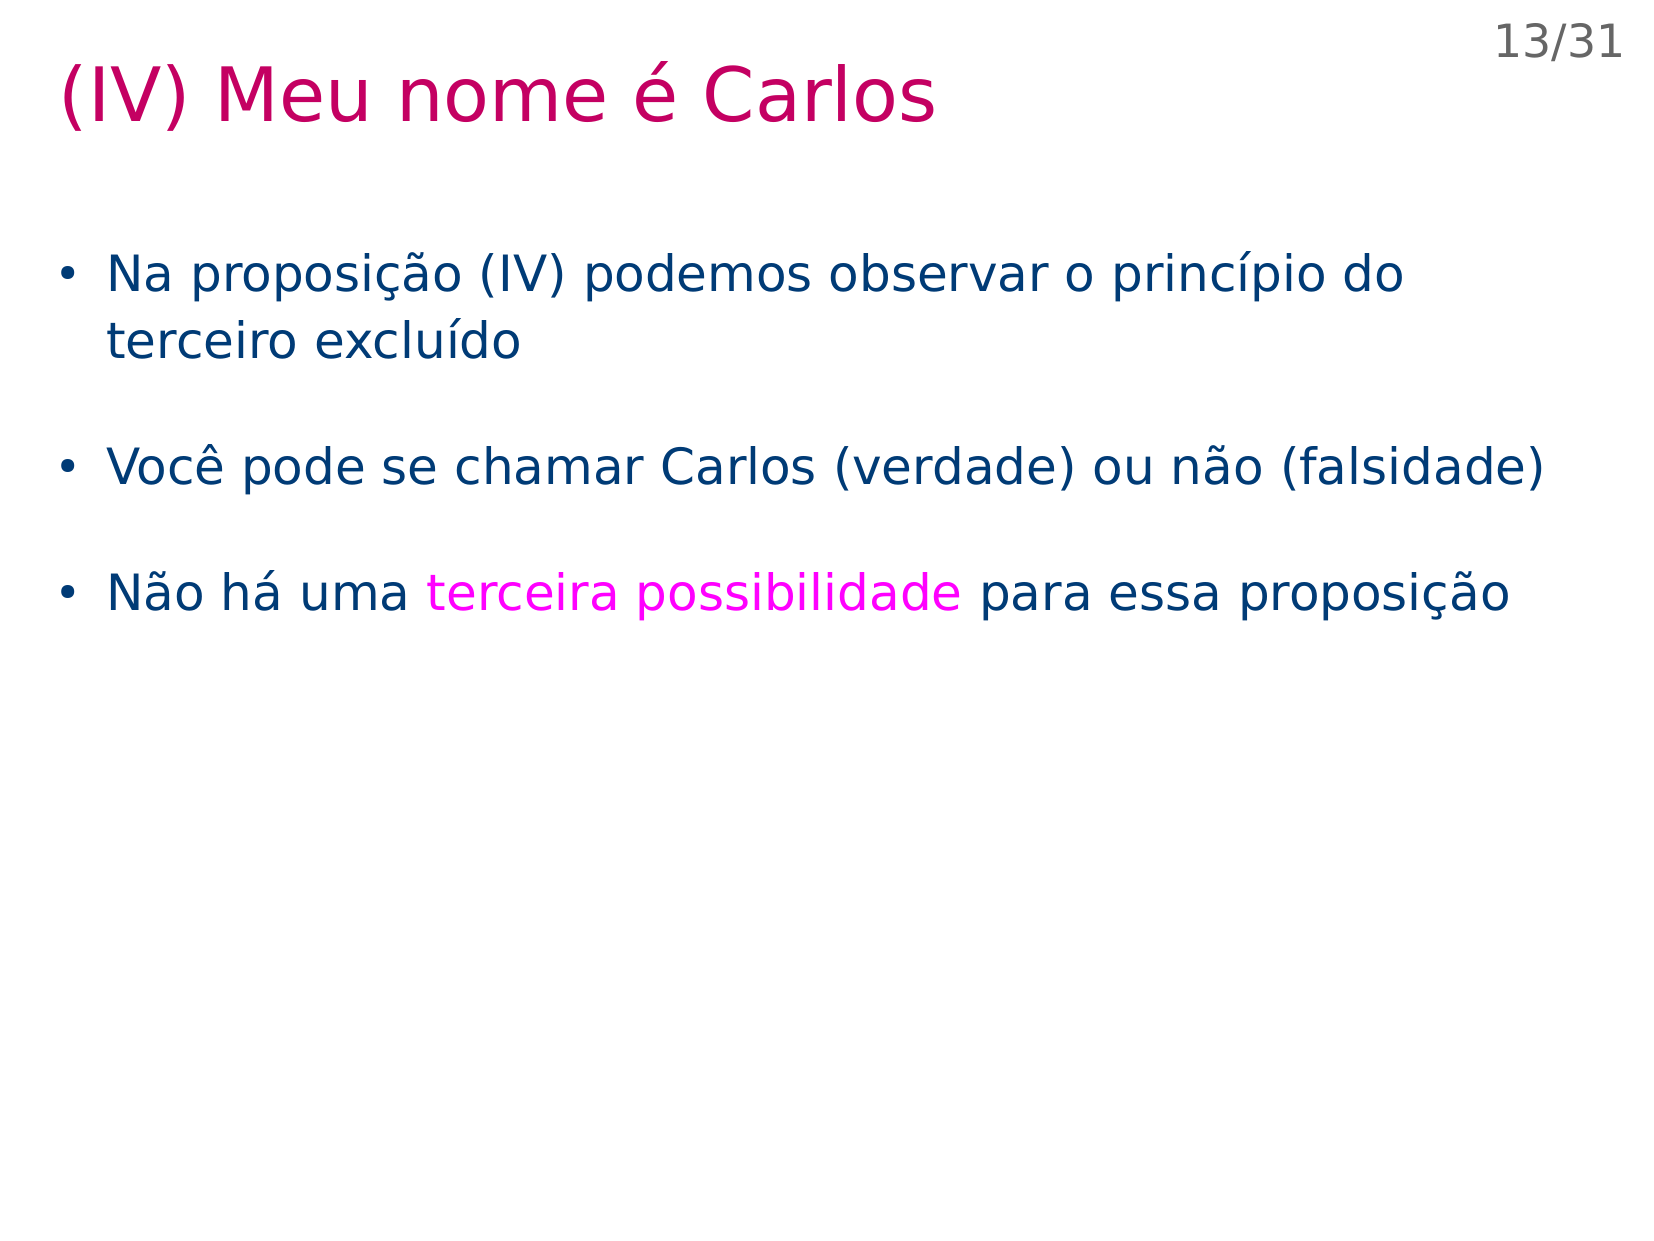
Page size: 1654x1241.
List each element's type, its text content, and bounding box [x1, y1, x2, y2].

list Na proposição (IV) podemos observar o princípio do terceiro excluído Você pode se chamar Carlos (verdade) ou não (falsidade) Não há uma terceira possibilidade para essa proposição [59, 236, 1595, 1211]
title (IV) Meu nome é Carlos [59, 29, 1625, 148]
